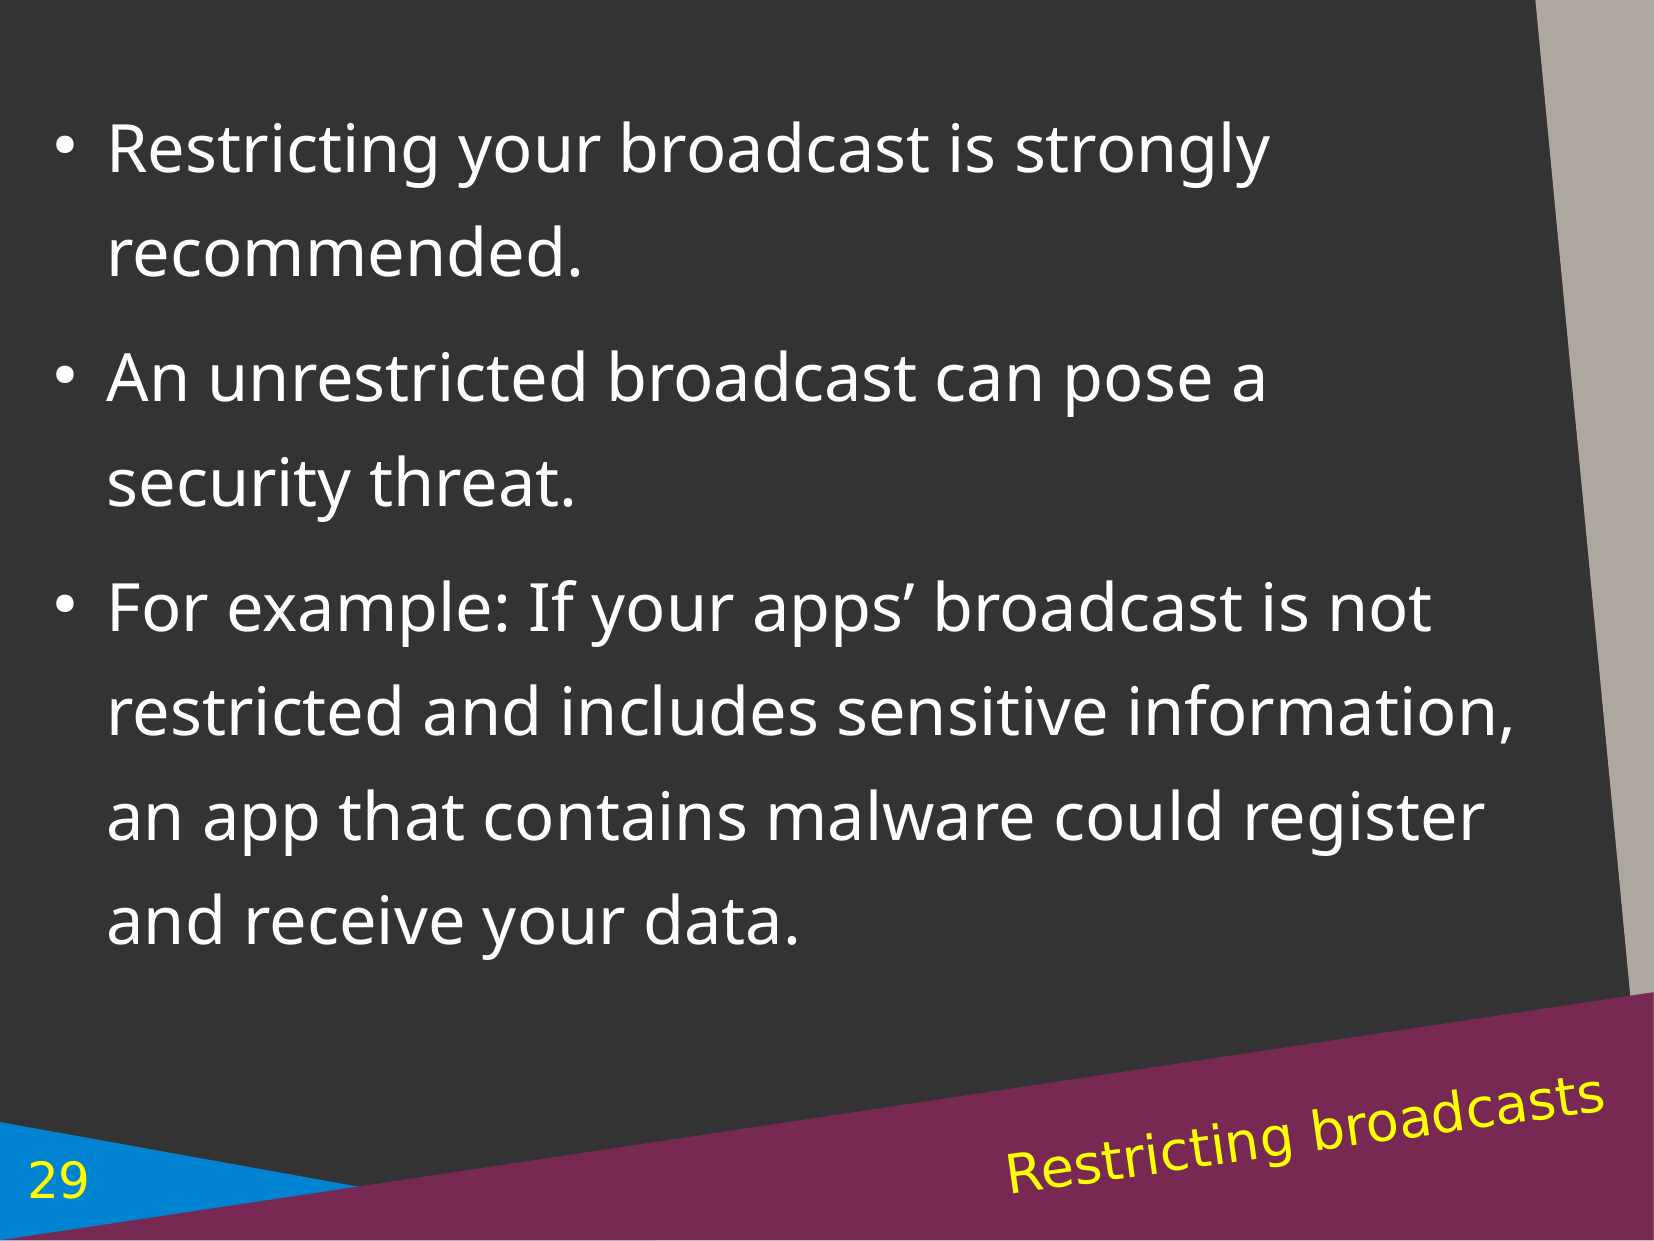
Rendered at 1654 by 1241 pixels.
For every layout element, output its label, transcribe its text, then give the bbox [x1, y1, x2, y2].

title Restricting broadcasts [956, 995, 1654, 1241]
list Restricting your broadcast is strongly recommended. An unrestricted broadcast can pose a security threat. For example: If your apps’ broadcast is not restricted and includes sensitive information, an app that contains malware could register and receive your data. [35, 59, 1524, 993]
